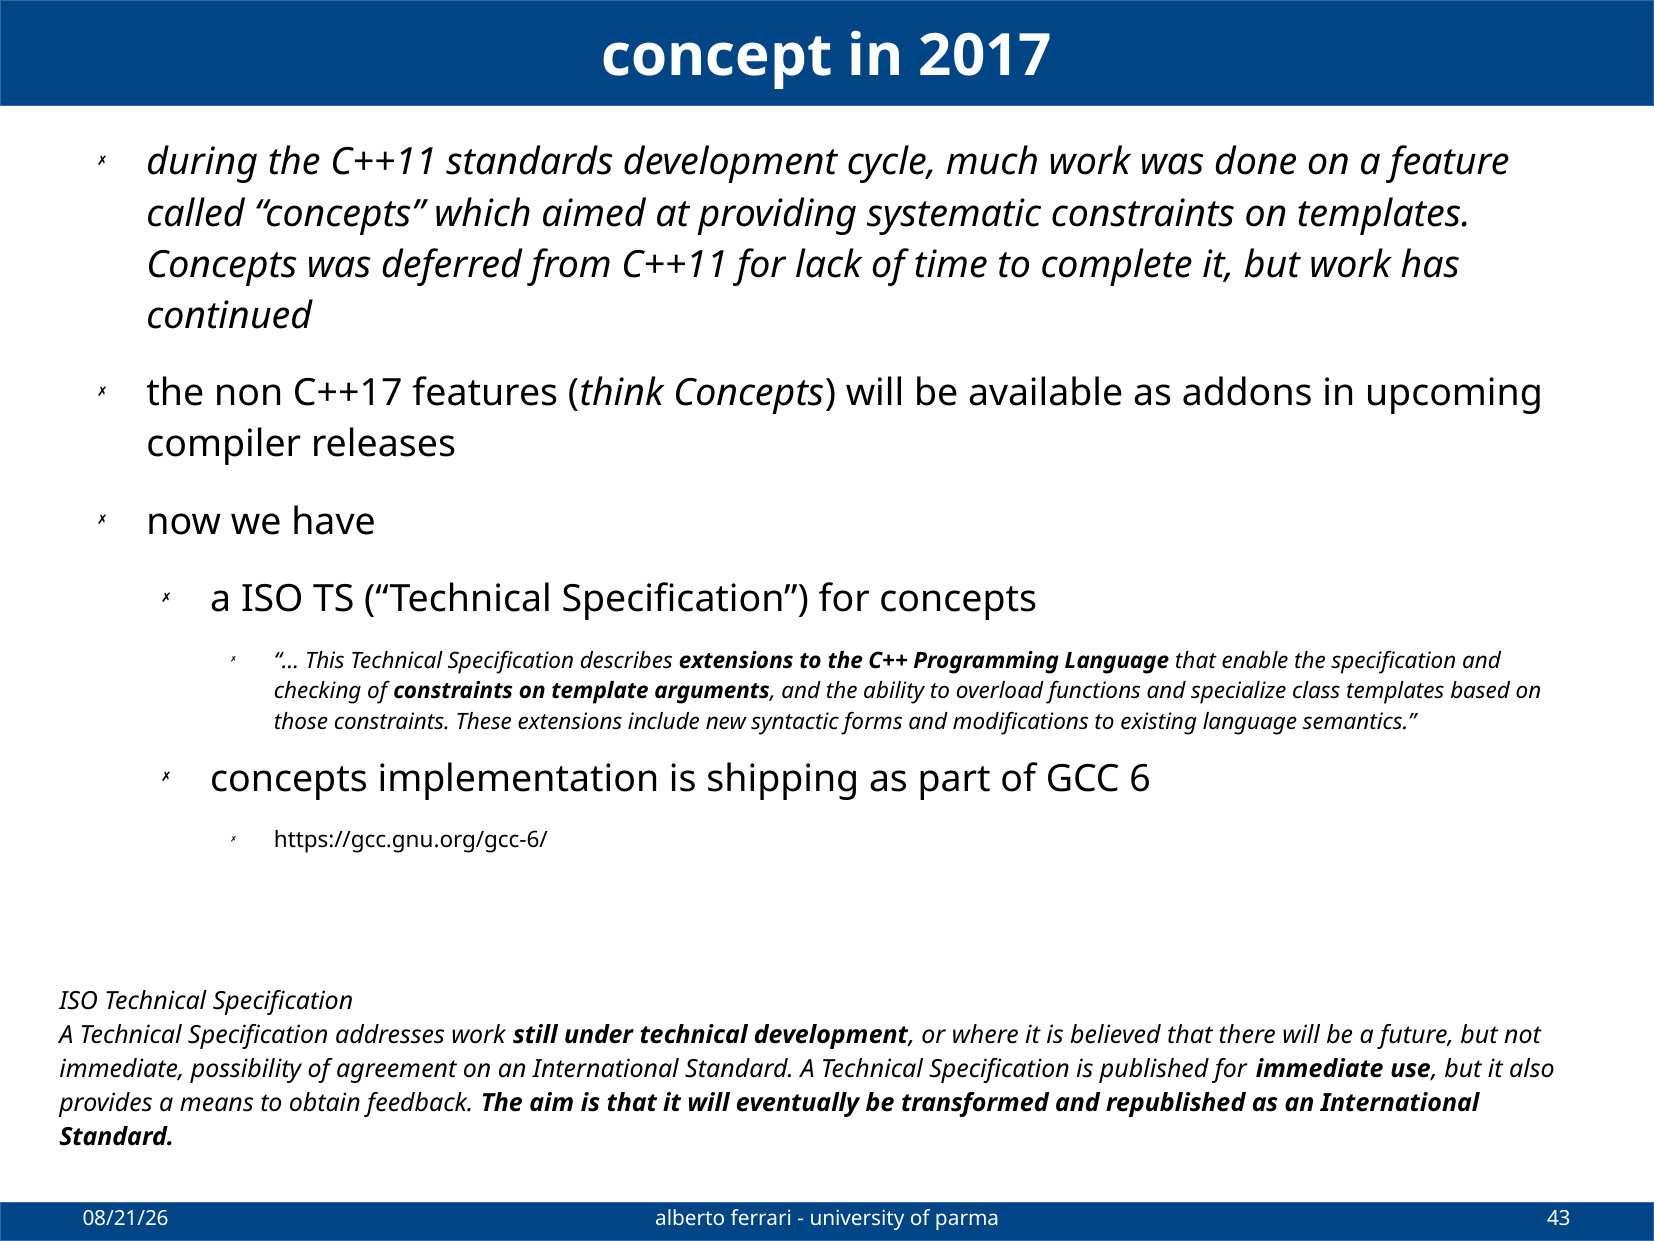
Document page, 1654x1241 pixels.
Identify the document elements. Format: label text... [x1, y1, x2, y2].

text_box ISO Technical Specification A Technical Specification addresses work still under technical development, or where it is believed that there will be a future, but not immediate, possibility of agreement on an International Standard. A Technical Specification is published for immediate use, but it also provides a means to obtain feedback. The aim is that it will eventually be transformed and republished as an International Standard. [44, 975, 1606, 1182]
title concept in 2017 [0, 0, 1654, 106]
list during the C++11 standards development cycle, much work was done on a feature called “concepts” which aimed at providing systematic constraints on templates. Concepts was deferred from C++11 for lack of time to complete it, but work has continued the non C++17 features (think Concepts) will be available as addons in upcoming compiler releases now we have a ISO TS (“Technical Specification”) for concepts “… This Technical Specification describes extensions to the C++ Programming Language that enable the specification and checking of constraints on template arguments, and the ability to overload functions and specialize class templates based on those constraints. These extensions include new syntactic forms and modifications to existing language semantics.” concepts implementation is shipping as part of GCC 6 https://gcc.gnu.org/gcc-6/ [82, 135, 1571, 855]
